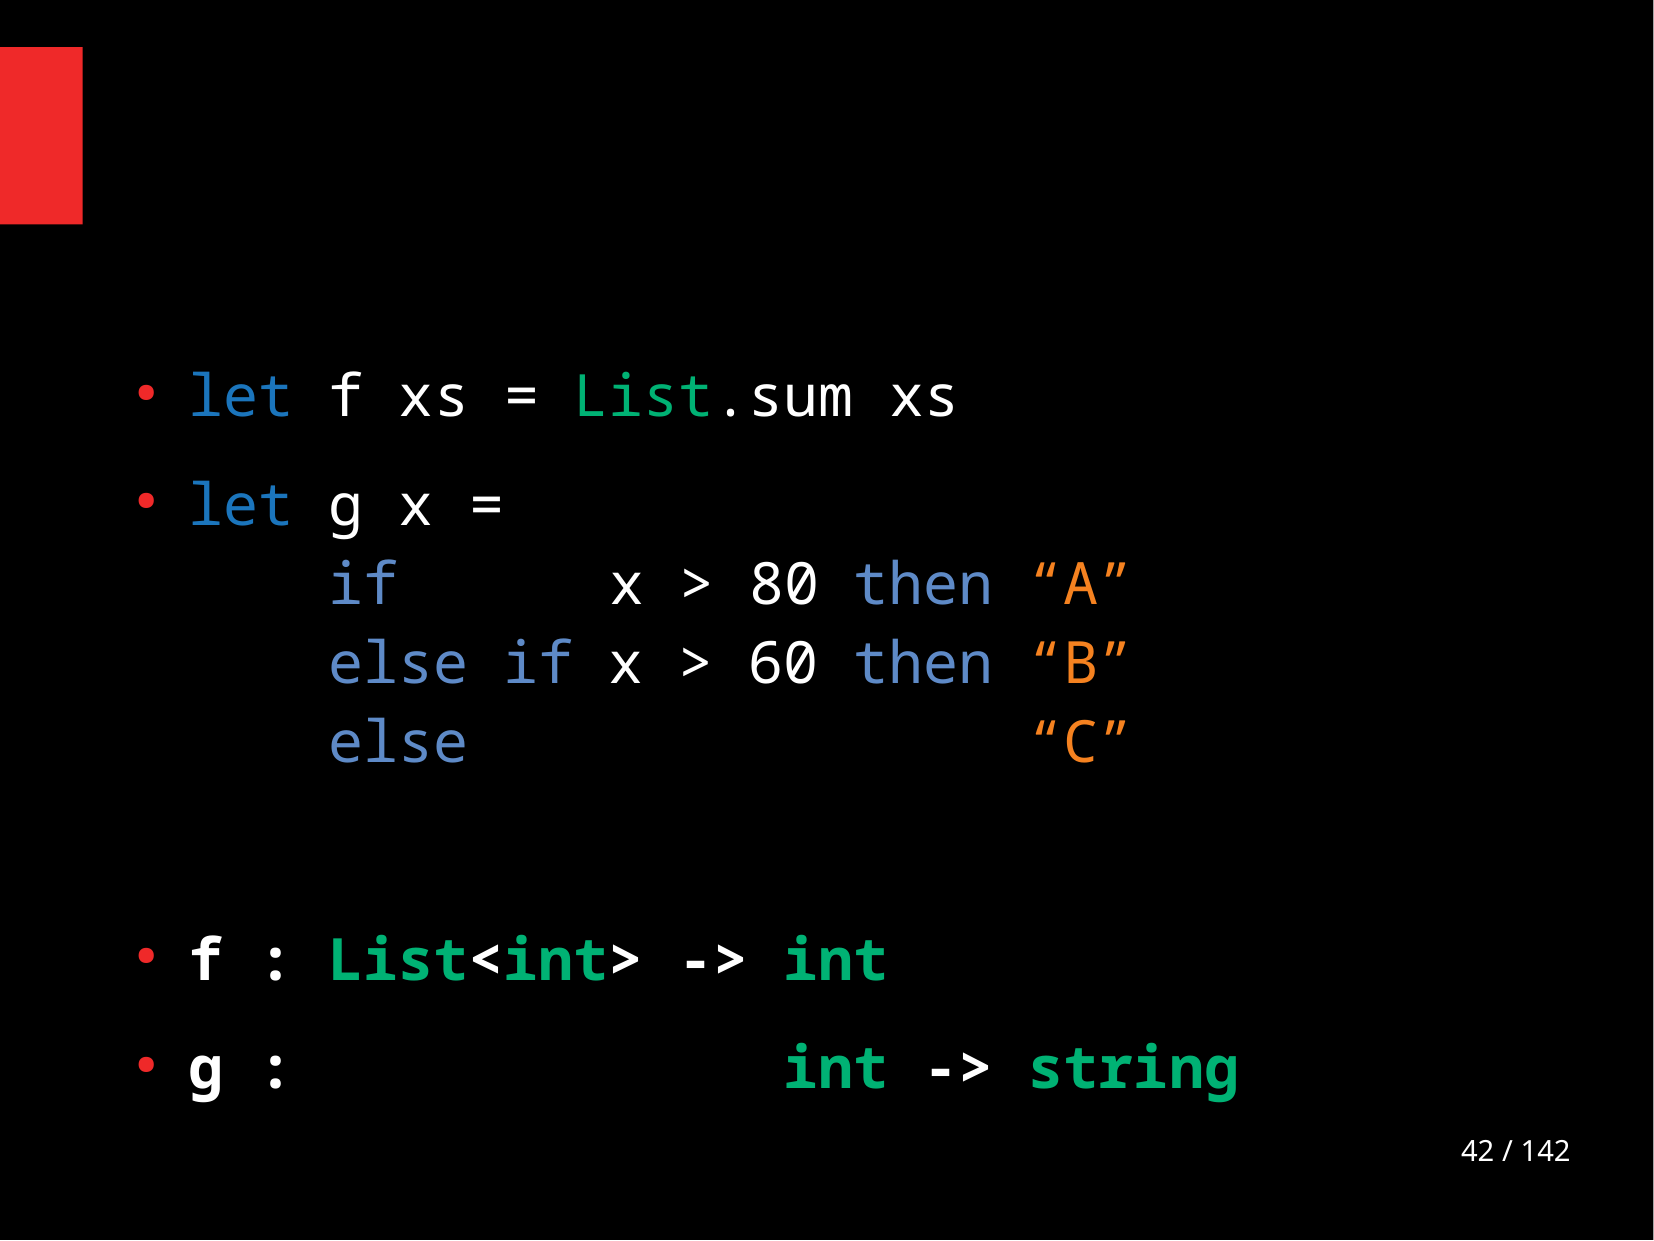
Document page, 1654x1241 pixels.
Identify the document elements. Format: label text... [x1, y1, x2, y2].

list let f xs = List.sum xs let g x = if x > 80 then “A” else if x > 60 then “B” else “C” f : List<int> -> int g : int -> string [118, 354, 1536, 1074]
